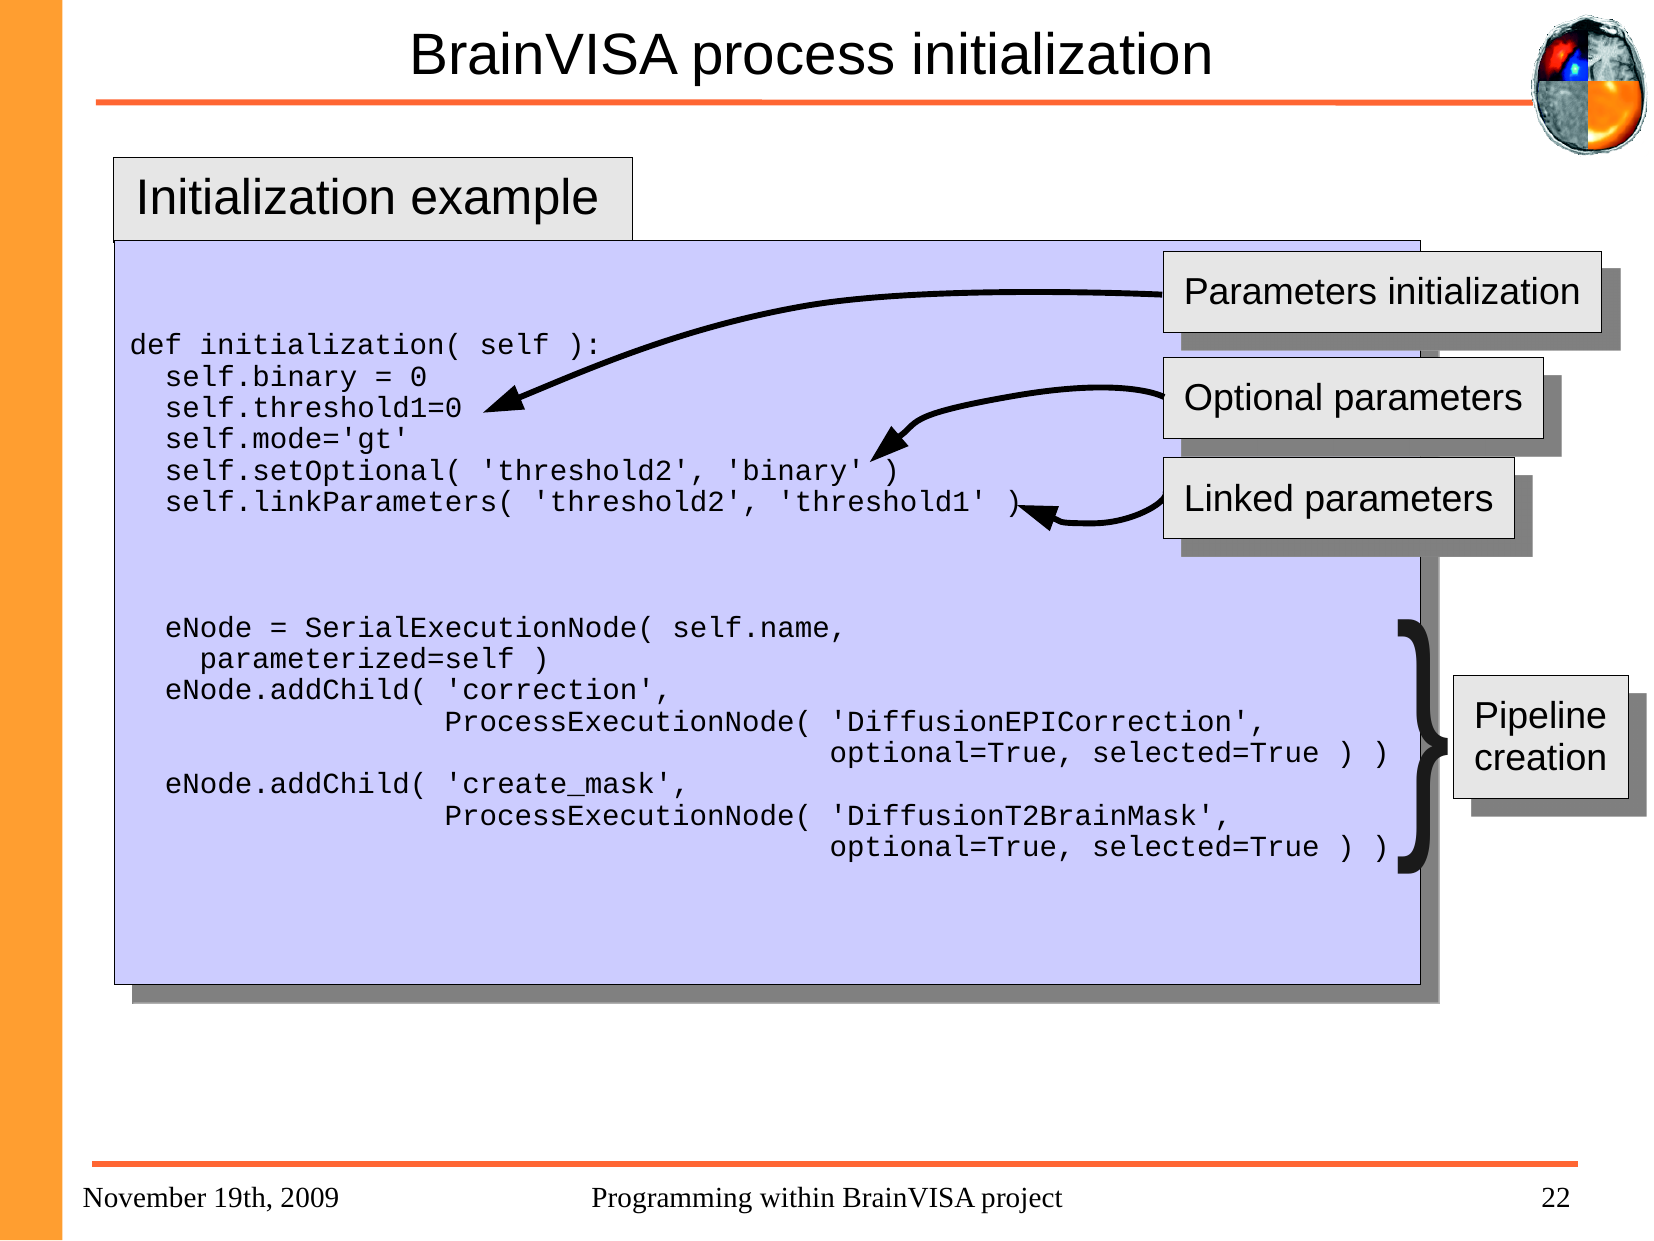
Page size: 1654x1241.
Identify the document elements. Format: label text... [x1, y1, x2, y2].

picture [1381, 557, 1469, 891]
text_box def initialization( self ): self.binary = 0 self.threshold1=0 self.mode='gt' self.setOptional( 'threshold2', 'binary' ) self.linkParameters( 'threshold2', 'threshold1' ) eNode = SerialExecutionNode( self.name, parameterized=self ) eNode.addChild( 'correction', ProcessExecutionNode( 'DiffusionEPICorrection', optional=True, selected=True ) ) eNode.addChild( 'create_mask', ProcessExecutionNode( 'DiffusionT2BrainMask', optional=True, selected=True ) ) [114, 240, 1421, 985]
picture [1530, 14, 1649, 157]
text_box Parameters initialization [1163, 251, 1602, 333]
text_box Pipeline creation [1453, 675, 1629, 799]
text_box Optional parameters [1163, 357, 1544, 439]
text_box Initialization example [120, 161, 618, 233]
text_box Linked parameters [1163, 457, 1515, 539]
text_box [113, 157, 633, 243]
title BrainVISA process initialization [88, 21, 1536, 87]
